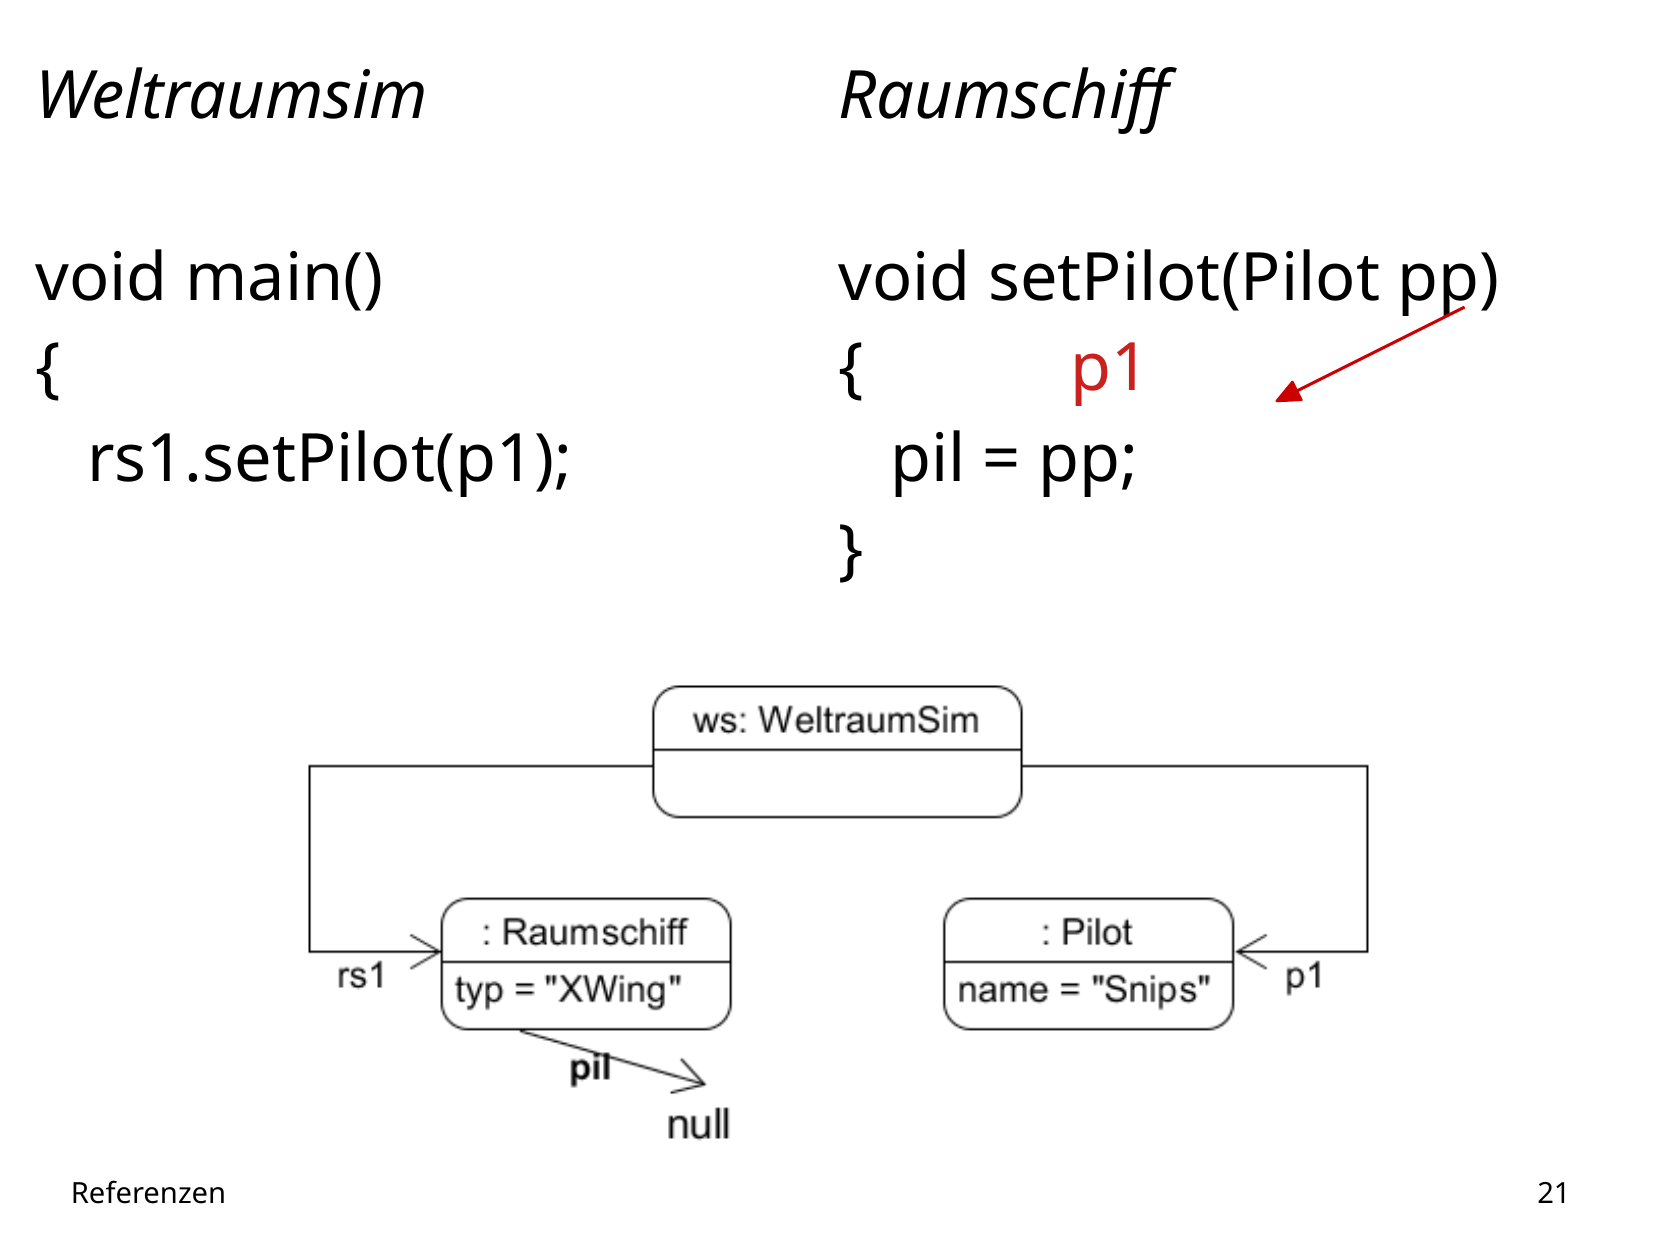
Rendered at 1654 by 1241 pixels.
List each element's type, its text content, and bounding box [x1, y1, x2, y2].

list Weltraumsim void main() { rs1.setPilot(p1); [35, 47, 745, 615]
picture [307, 684, 1371, 1143]
list Raumschiff void setPilot(Pilot pp) { p1 pil = pp; } [838, 47, 1630, 615]
